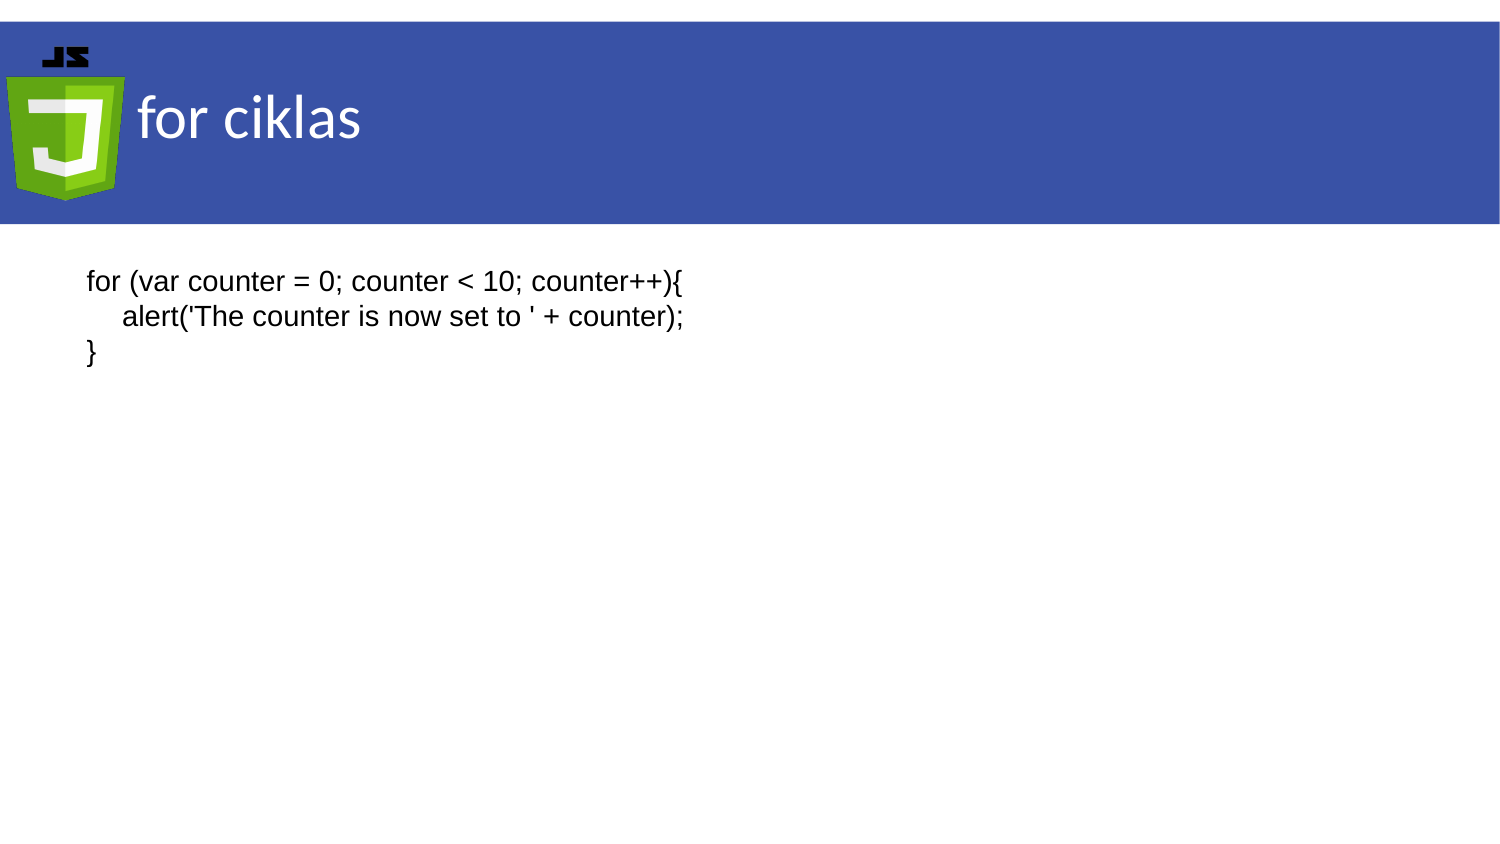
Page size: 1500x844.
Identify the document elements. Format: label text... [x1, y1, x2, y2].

text_box for (var counter = 0; counter < 10; counter++){ alert('The counter is now set to ' + counter); } [36, 247, 1389, 789]
picture [5, 46, 125, 201]
title for ciklas [125, 72, 1500, 167]
